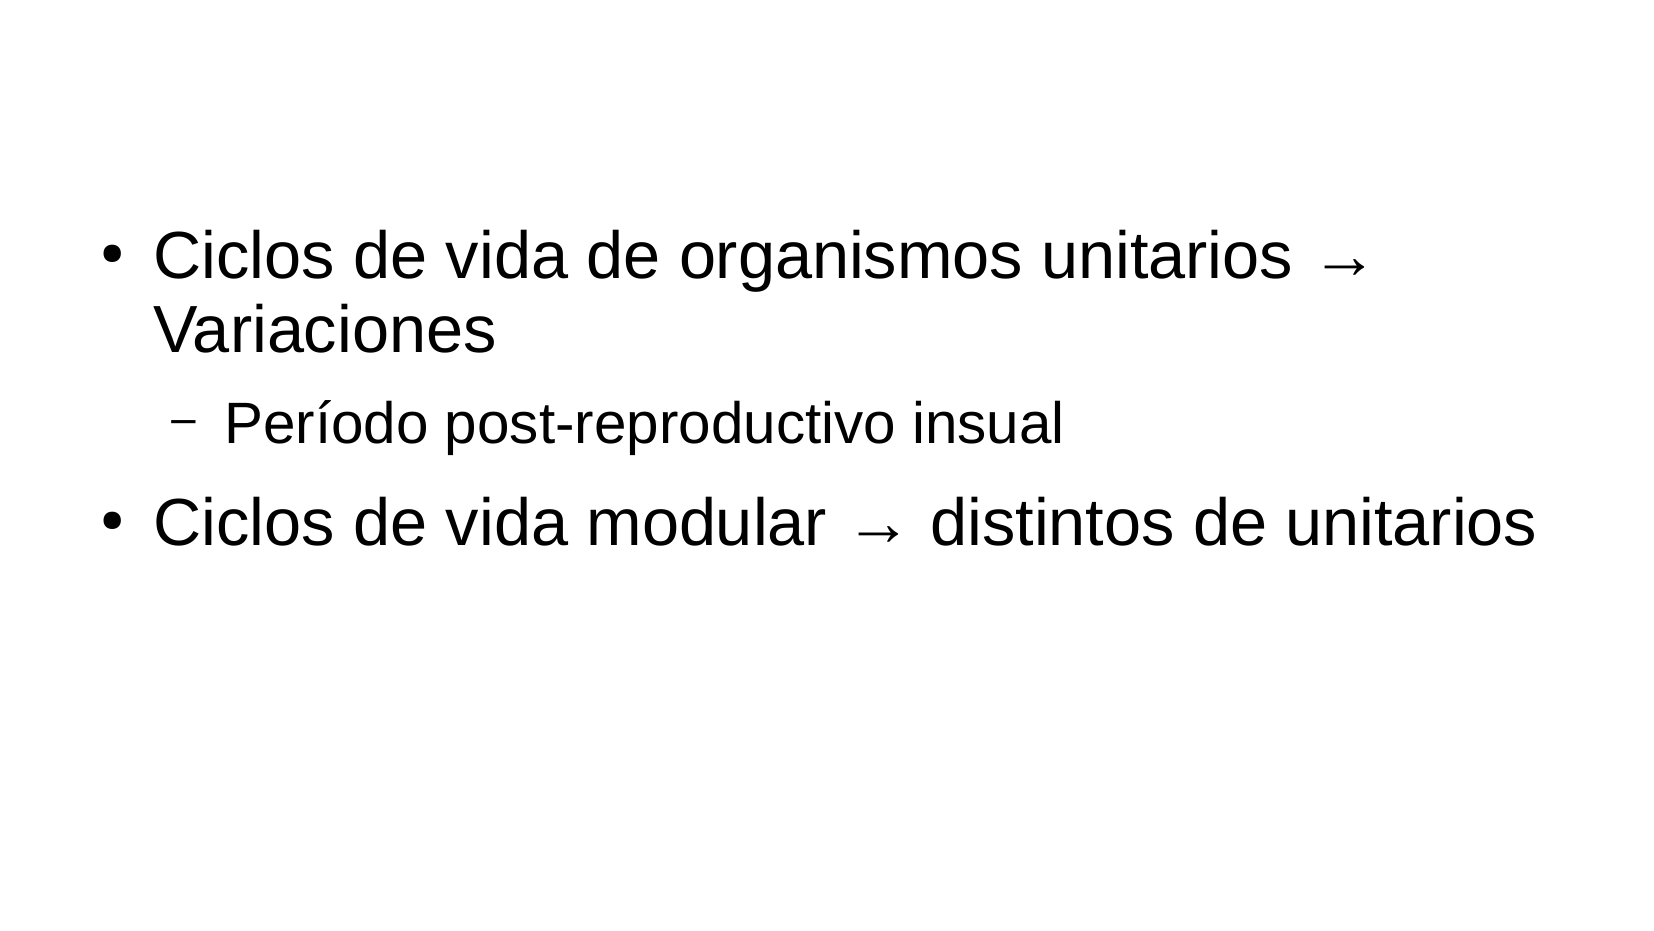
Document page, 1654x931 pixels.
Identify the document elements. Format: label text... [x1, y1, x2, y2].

list Ciclos de vida de organismos unitarios → Variaciones Período post-reproductivo insual Ciclos de vida modular → distintos de unitarios [82, 217, 1571, 758]
